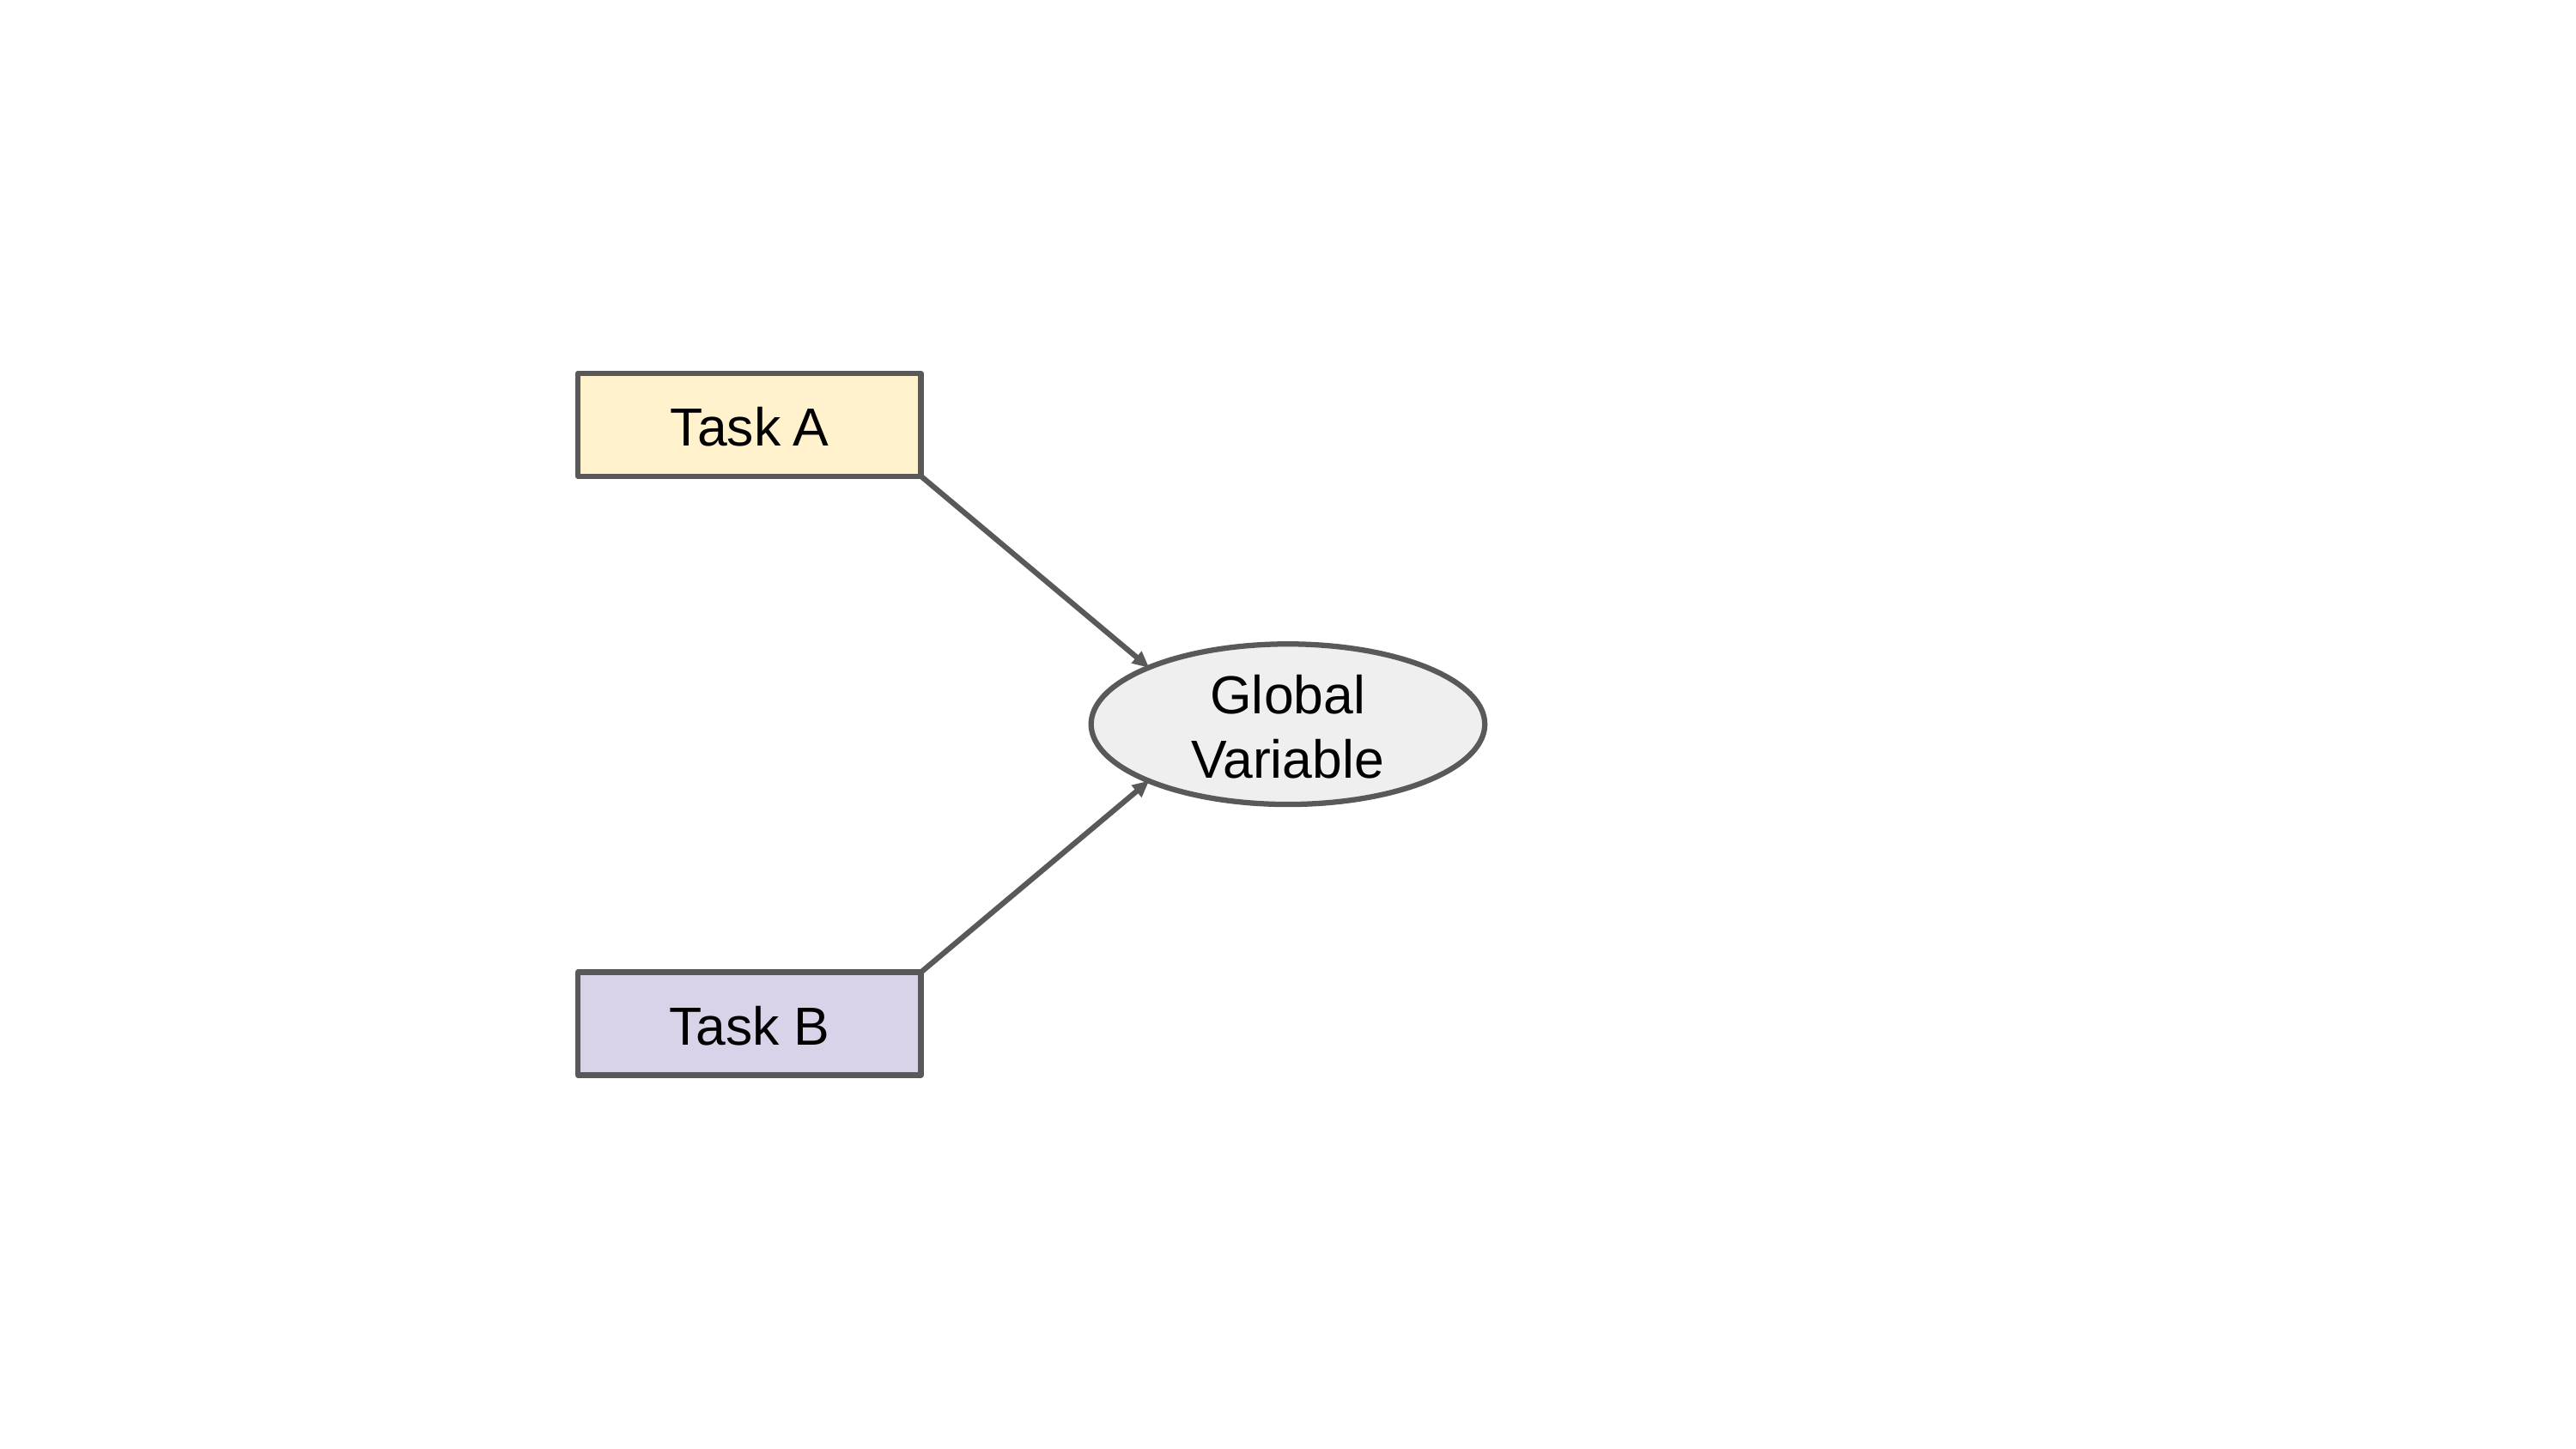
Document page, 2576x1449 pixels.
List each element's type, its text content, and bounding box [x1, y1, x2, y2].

text_box Task A [578, 373, 921, 476]
text_box Global Variable [1091, 644, 1485, 805]
text_box Task B [578, 972, 921, 1076]
